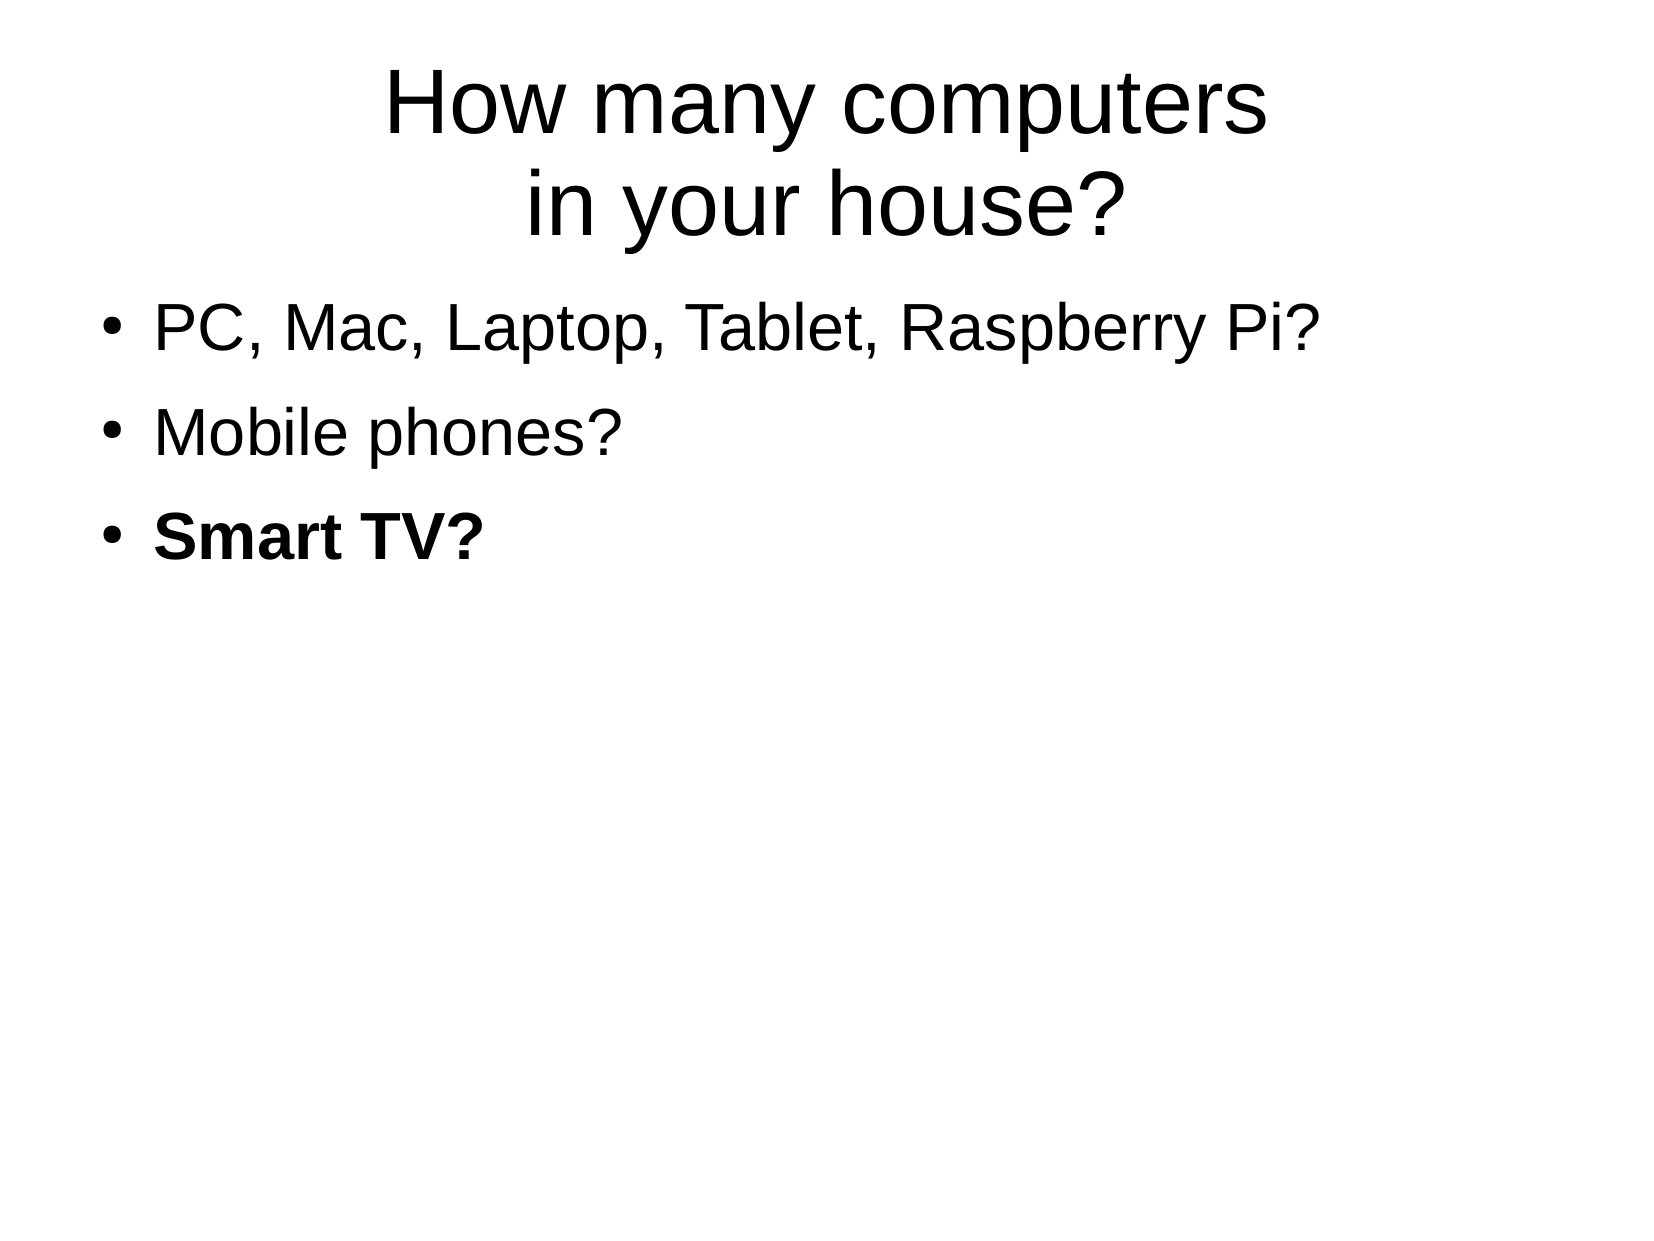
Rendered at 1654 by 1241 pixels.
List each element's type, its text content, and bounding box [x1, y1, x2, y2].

title How many computers in your house? [82, 49, 1571, 257]
list PC, Mac, Laptop, Tablet, Raspberry Pi? Mobile phones? Smart TV? [82, 290, 1538, 1010]
